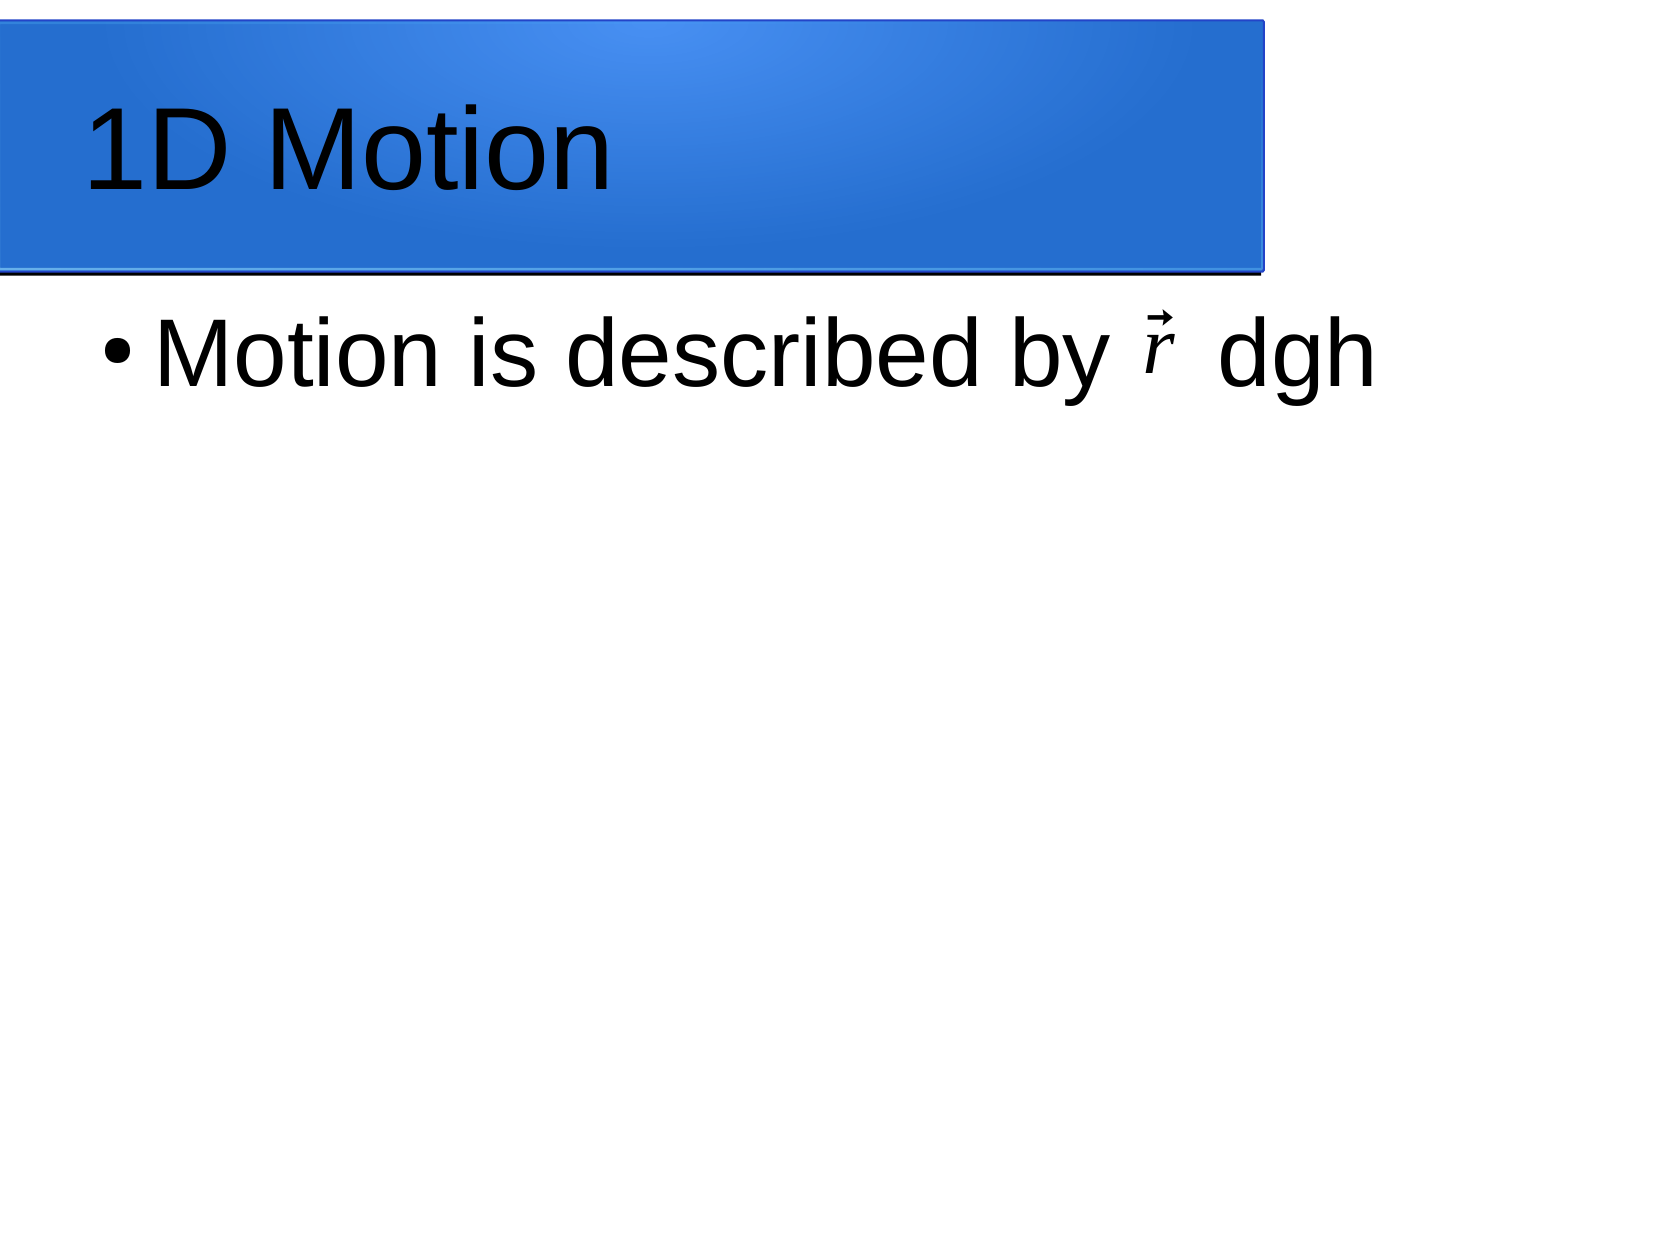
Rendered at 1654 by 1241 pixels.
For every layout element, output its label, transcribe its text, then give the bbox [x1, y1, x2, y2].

title 1D Motion [82, 47, 1235, 252]
list Motion is described by dgh [82, 299, 1571, 1019]
chart [1135, 299, 1186, 391]
